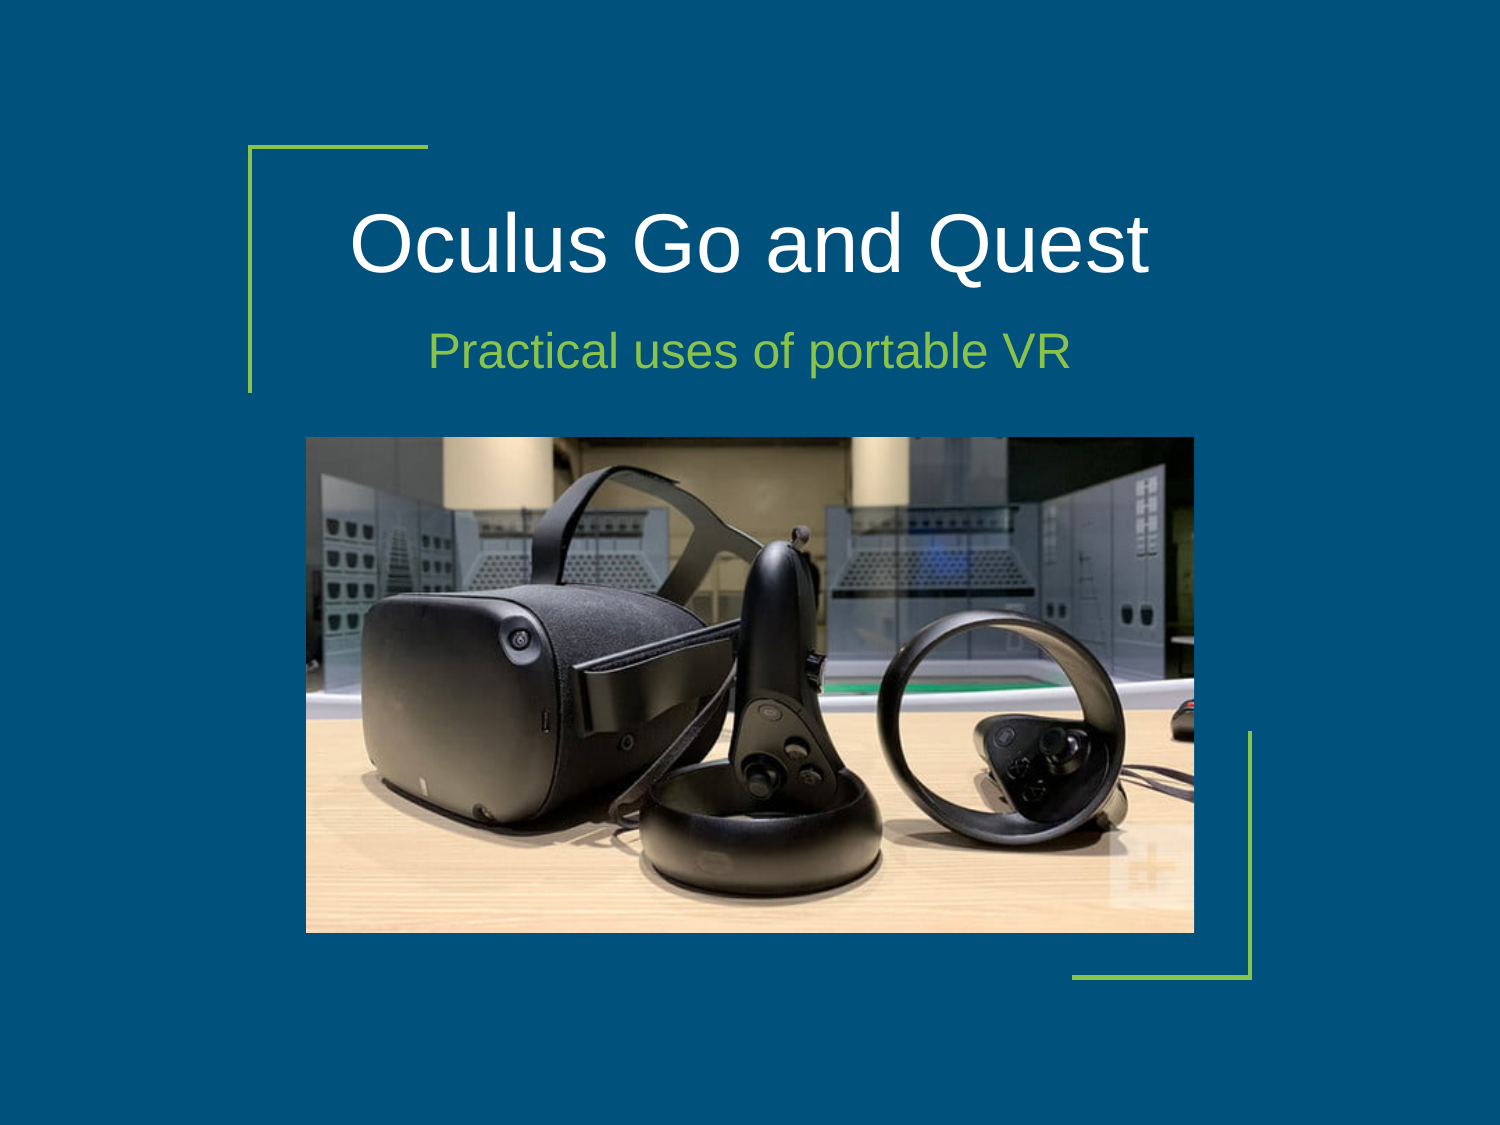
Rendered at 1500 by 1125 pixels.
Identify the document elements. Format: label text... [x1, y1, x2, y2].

subtitle Practical uses of portable VR [51, 303, 1449, 478]
picture [307, 438, 1194, 932]
title Oculus Go and Quest [51, 130, 1449, 303]
